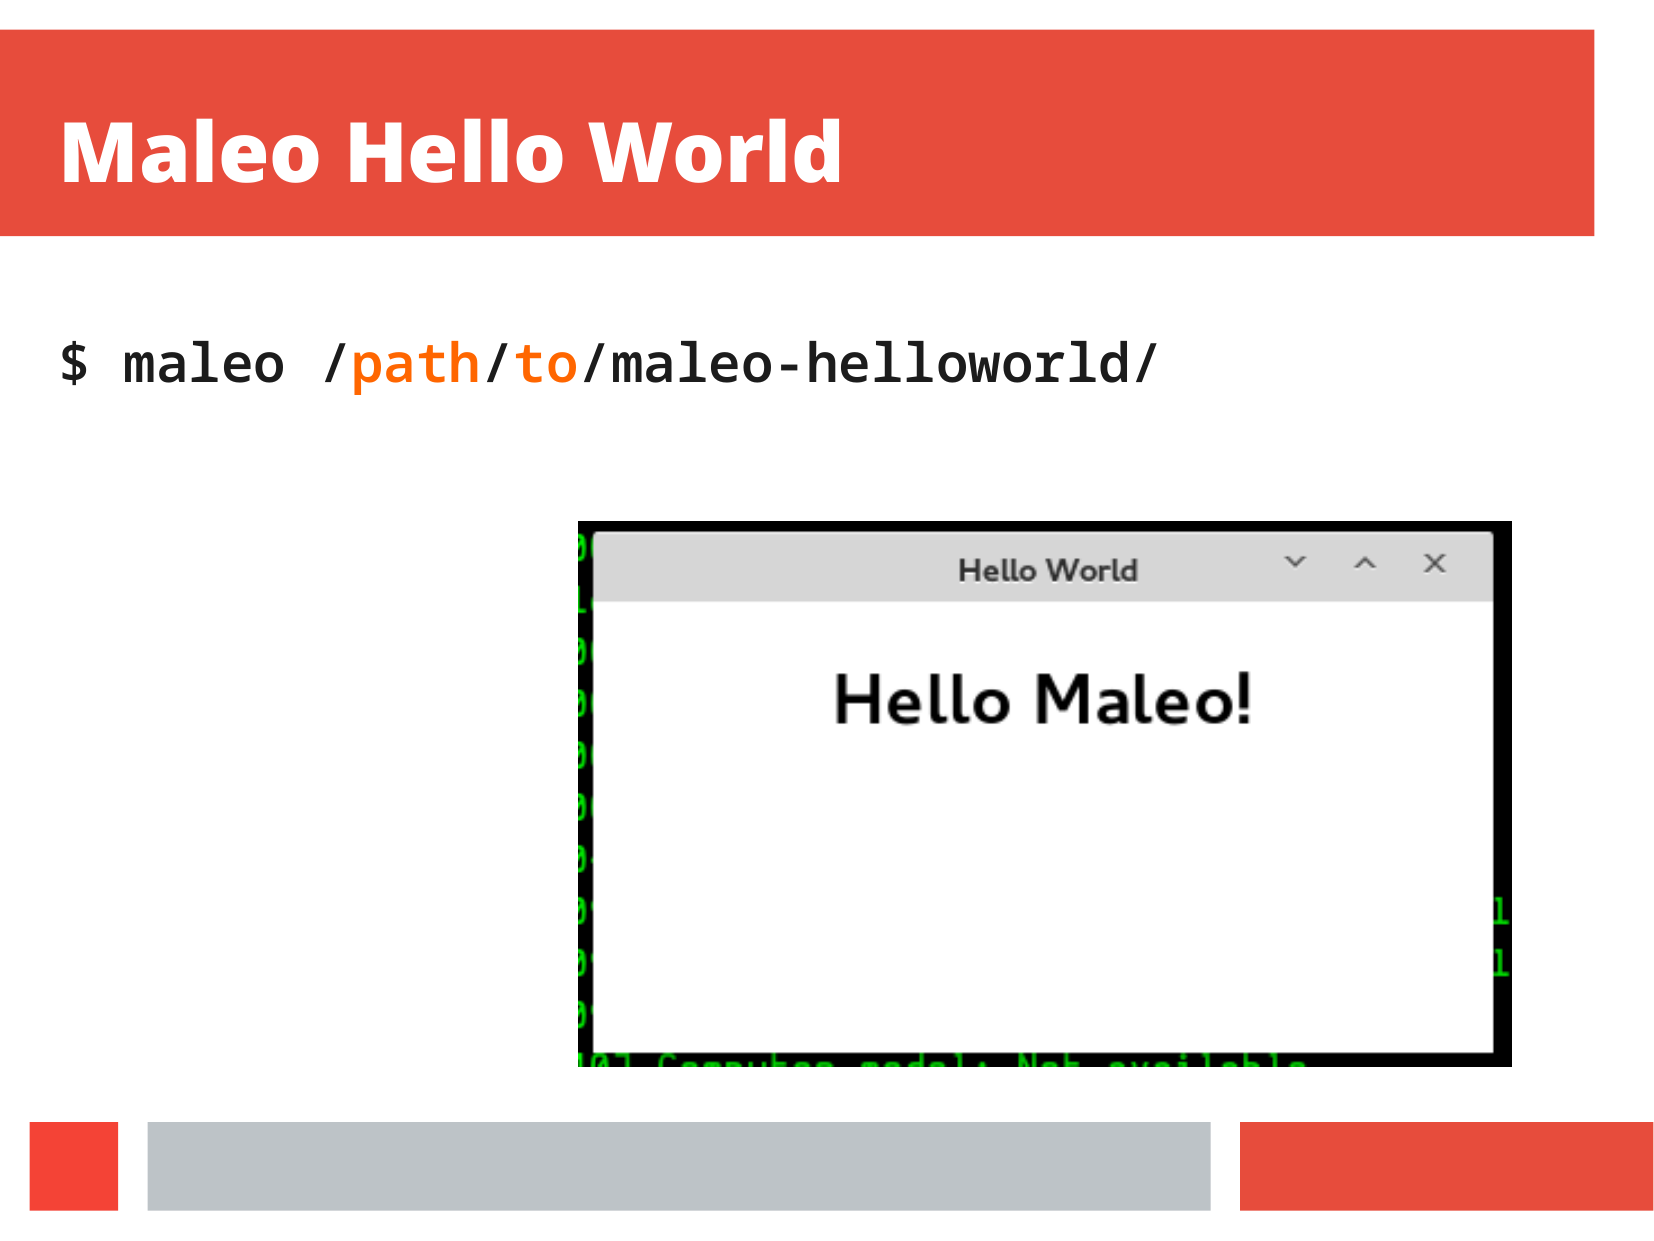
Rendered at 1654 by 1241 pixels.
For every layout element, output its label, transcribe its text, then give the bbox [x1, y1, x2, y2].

title Maleo Hello World [59, 59, 1595, 207]
picture [578, 521, 1512, 1067]
list $ maleo /path/to/maleo-helloworld/ [59, 324, 1565, 1093]
